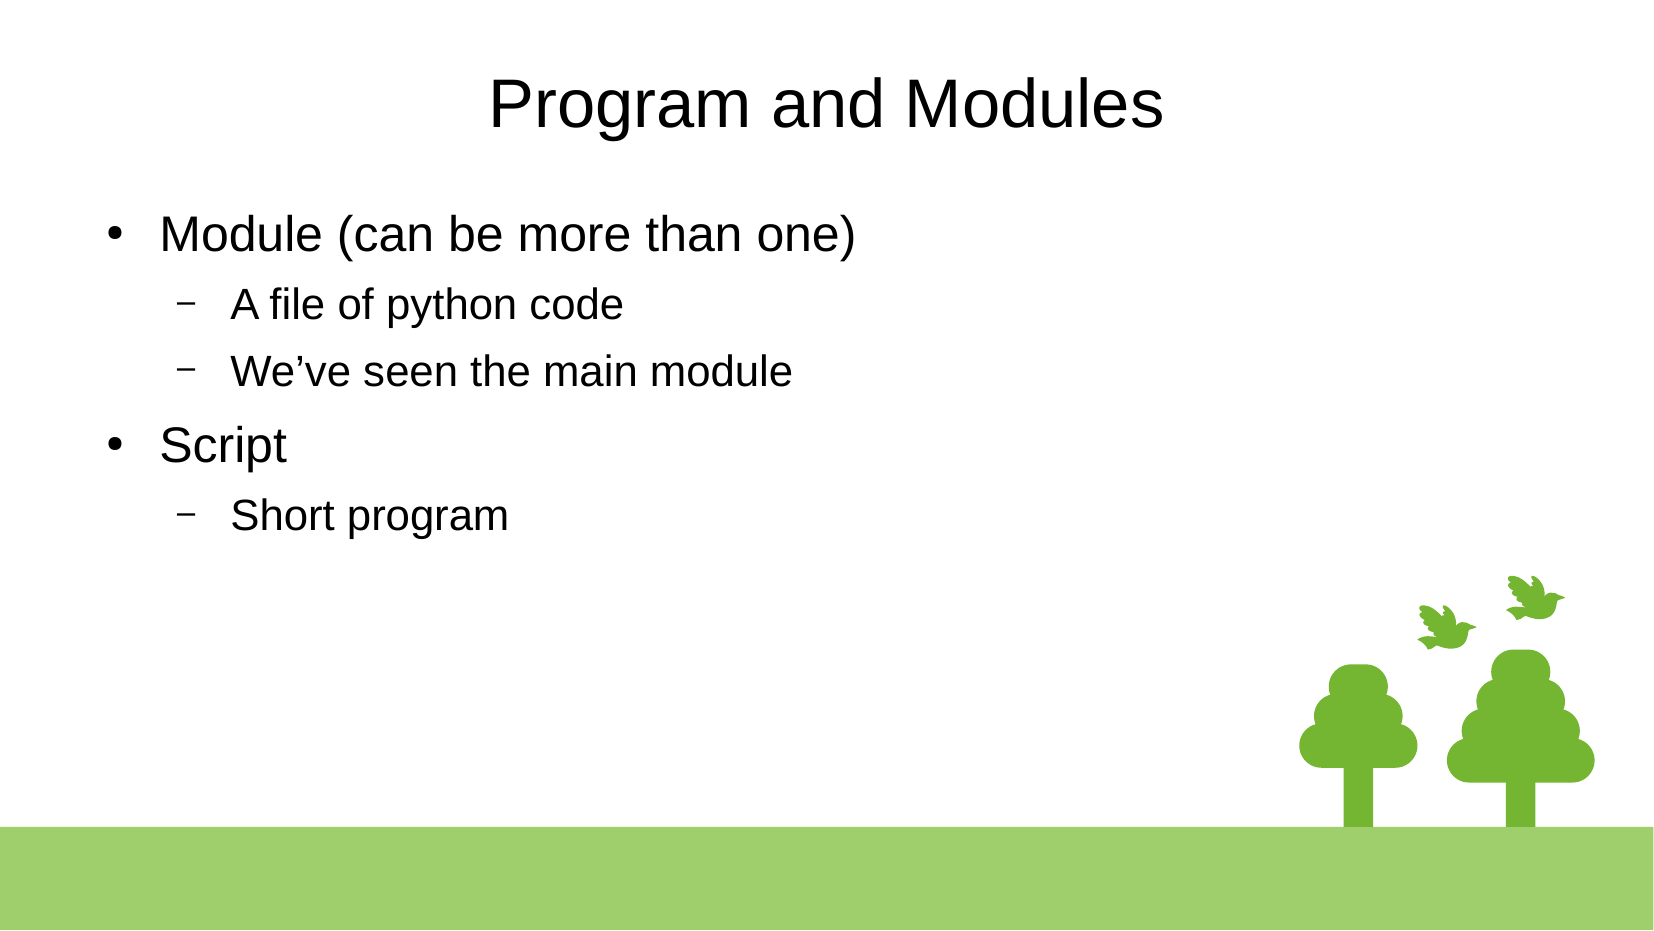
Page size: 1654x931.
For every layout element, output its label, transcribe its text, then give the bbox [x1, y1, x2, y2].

title Program and Modules [88, 29, 1565, 178]
list Module (can be more than one) A file of python code We’ve seen the main module Script Short program [88, 206, 1565, 739]
